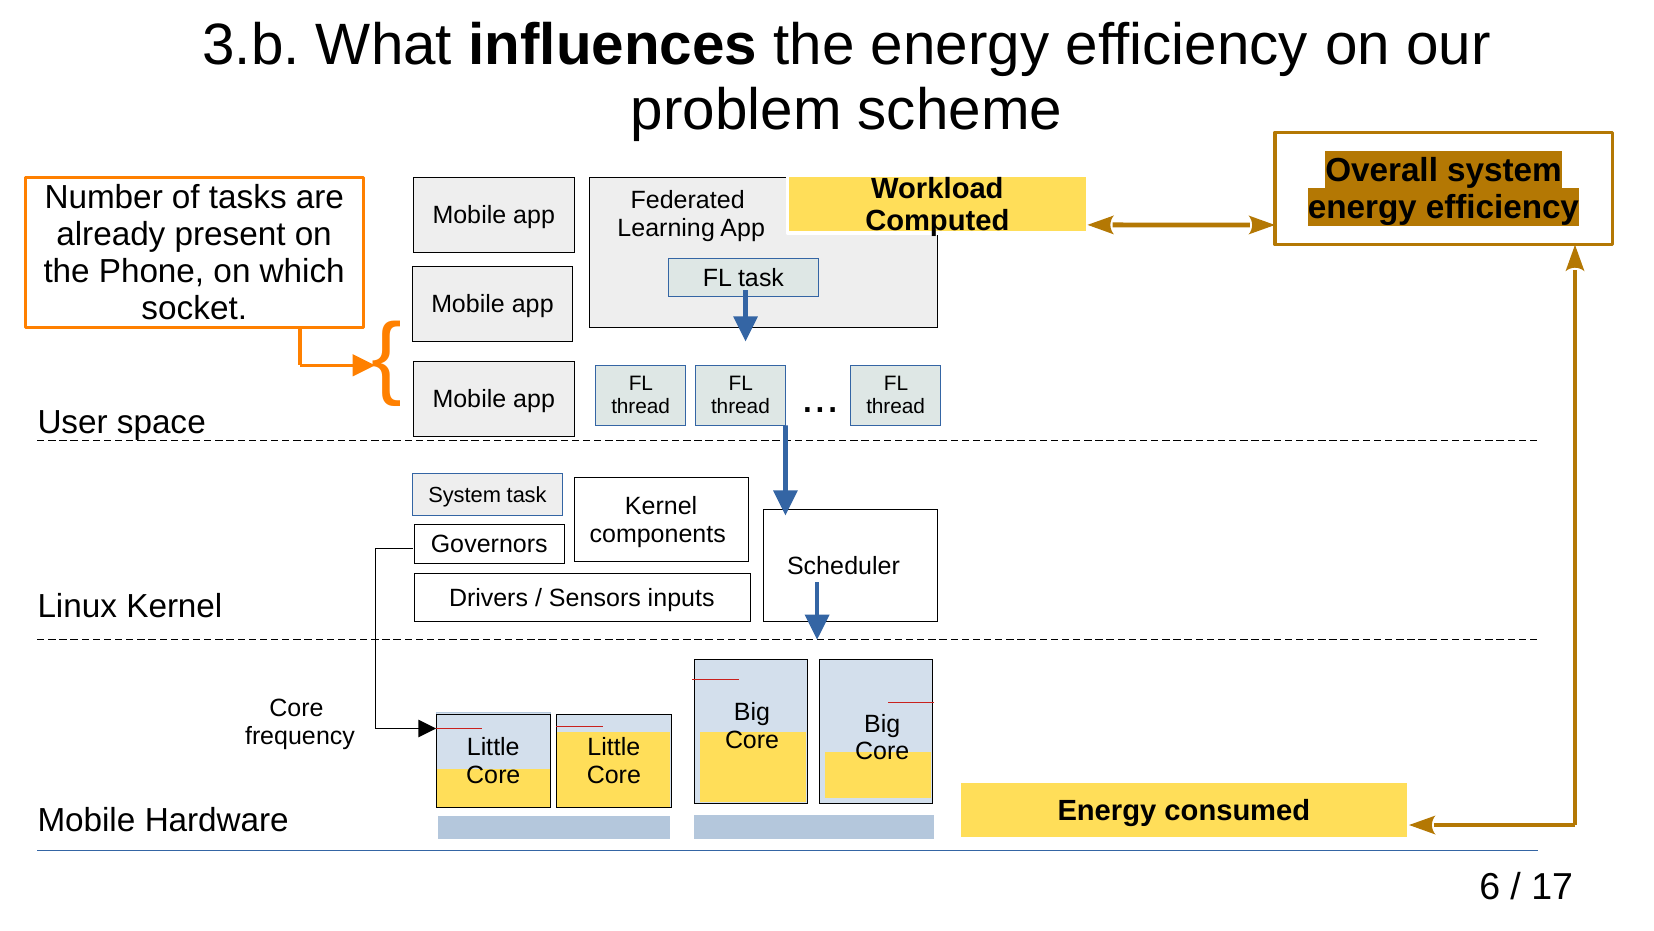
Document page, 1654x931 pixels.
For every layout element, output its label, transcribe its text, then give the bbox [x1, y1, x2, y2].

text_box System task [425, 473, 563, 516]
title 3.b. What influences the energy efficiency on our problem scheme [112, 4, 1581, 151]
text_box [819, 659, 933, 804]
text_box Linux Kernel [37, 586, 301, 625]
text_box Drivers / Sensors inputs [414, 573, 751, 622]
text_box [438, 816, 670, 839]
text_box Governors [414, 524, 565, 564]
text_box Mobile Hardware [37, 789, 376, 851]
text_box Kernel components [574, 477, 749, 562]
text_box Energy consumed [959, 781, 1410, 839]
text_box Workload Computed [787, 175, 1088, 233]
text_box Scheduler [763, 509, 938, 622]
text_box { [349, 163, 425, 549]
text_box User space [37, 403, 301, 441]
text_box Number of tasks are already present on the Phone, on which socket. [25, 177, 349, 328]
text_box [589, 177, 938, 328]
text_box 6 / 17 [1464, 858, 1653, 929]
text_box [694, 815, 934, 839]
text_box Core frequency [225, 702, 376, 741]
text_box FL thread [595, 365, 686, 426]
text_box FL thread [695, 365, 786, 426]
text_box [694, 772, 808, 804]
text_box Mobile app [425, 266, 573, 342]
text_box Little Core [556, 714, 672, 808]
text_box FL thread [850, 365, 941, 426]
text_box Big Core [825, 690, 940, 784]
text_box Federated Learning App [599, 195, 784, 233]
text_box Big Core [694, 679, 810, 772]
text_box [694, 659, 808, 679]
text_box FL task [668, 258, 819, 297]
text_box Mobile app [425, 177, 575, 253]
text_box Mobile app [425, 361, 575, 437]
text_box Little Core [436, 714, 551, 808]
text_box ... [781, 359, 859, 435]
text_box Overall system energy efficiency [1274, 132, 1613, 245]
